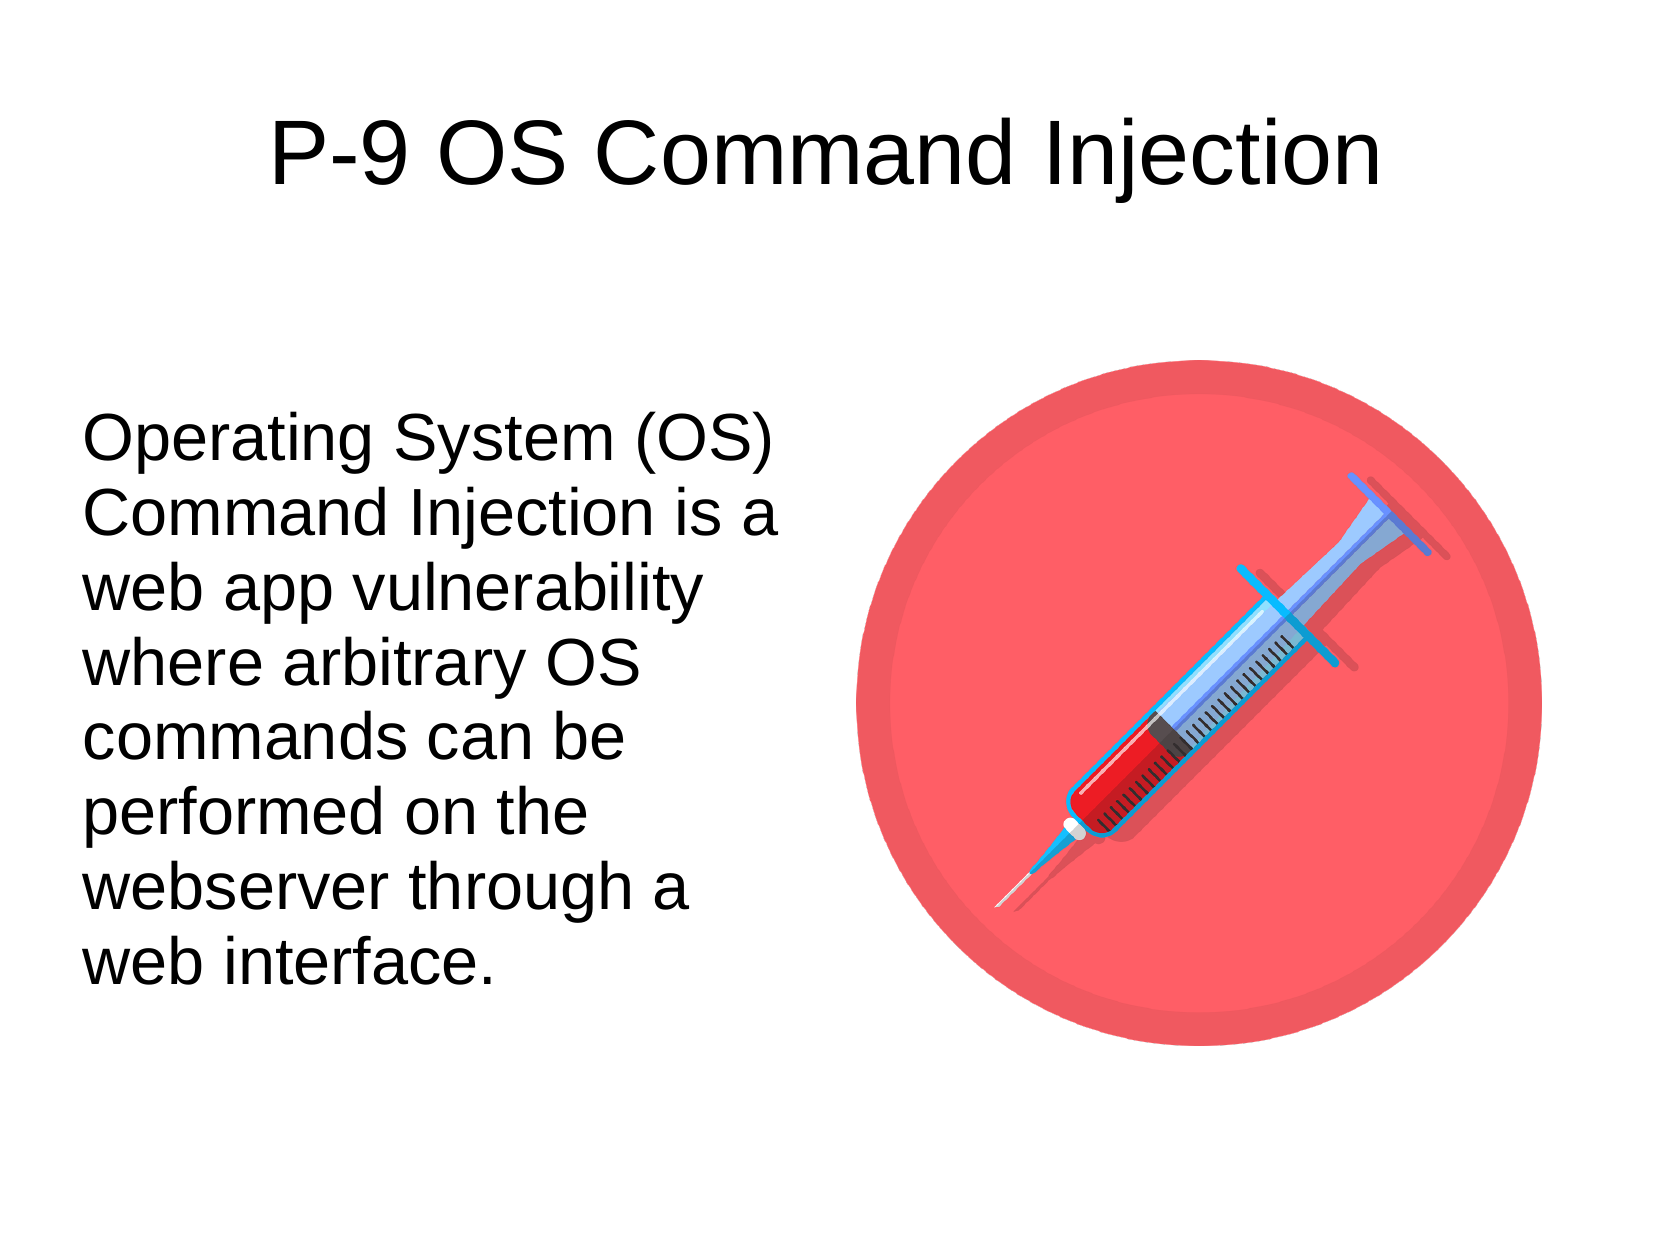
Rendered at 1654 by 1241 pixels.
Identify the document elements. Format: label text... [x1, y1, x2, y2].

title P-9 OS Command Injection [82, 49, 1571, 257]
subtitle Operating System (OS) Command Injection is a web app vulnerability where arbitrary OS commands can be performed on the webserver through a web interface. [82, 290, 1571, 1109]
picture [856, 360, 1542, 1046]
